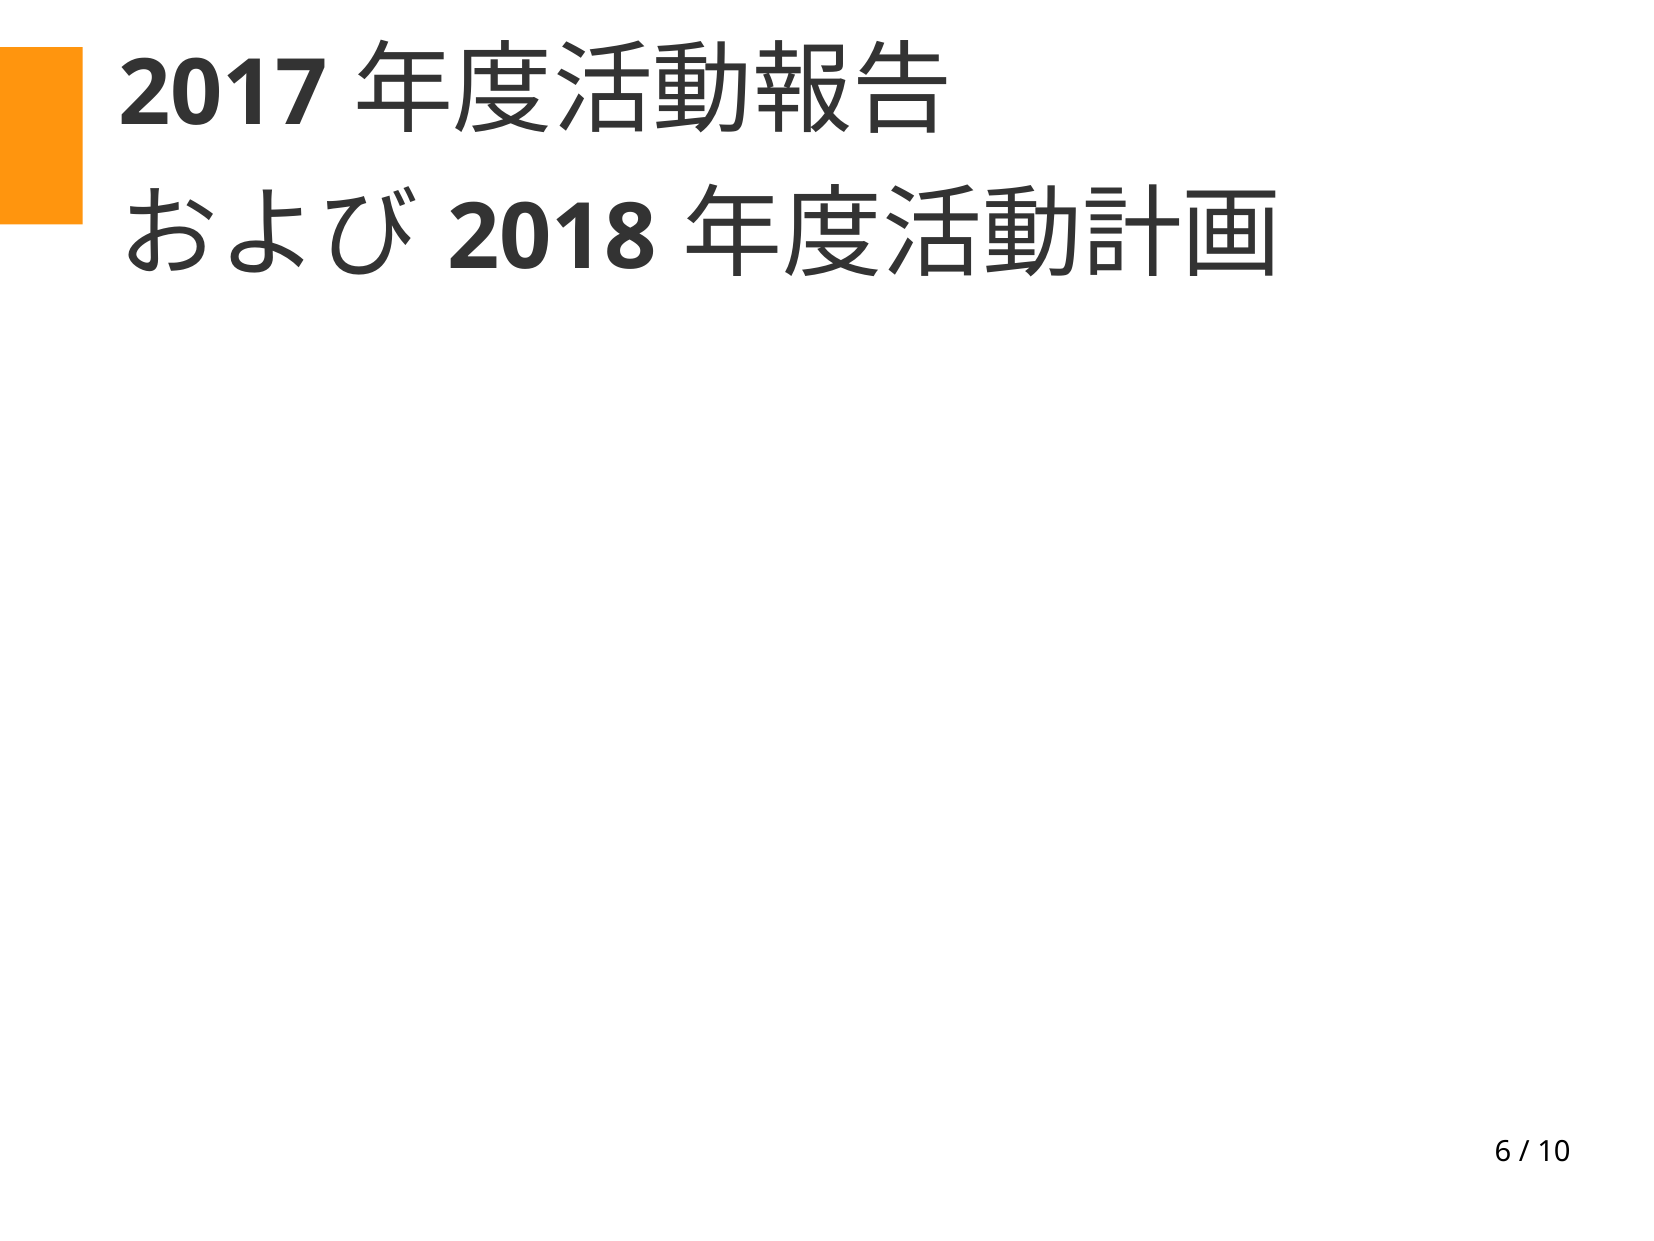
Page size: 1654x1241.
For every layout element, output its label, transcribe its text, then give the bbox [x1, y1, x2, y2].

title 2017年度活動報告 および2018年度活動計画 [118, 4, 1571, 301]
